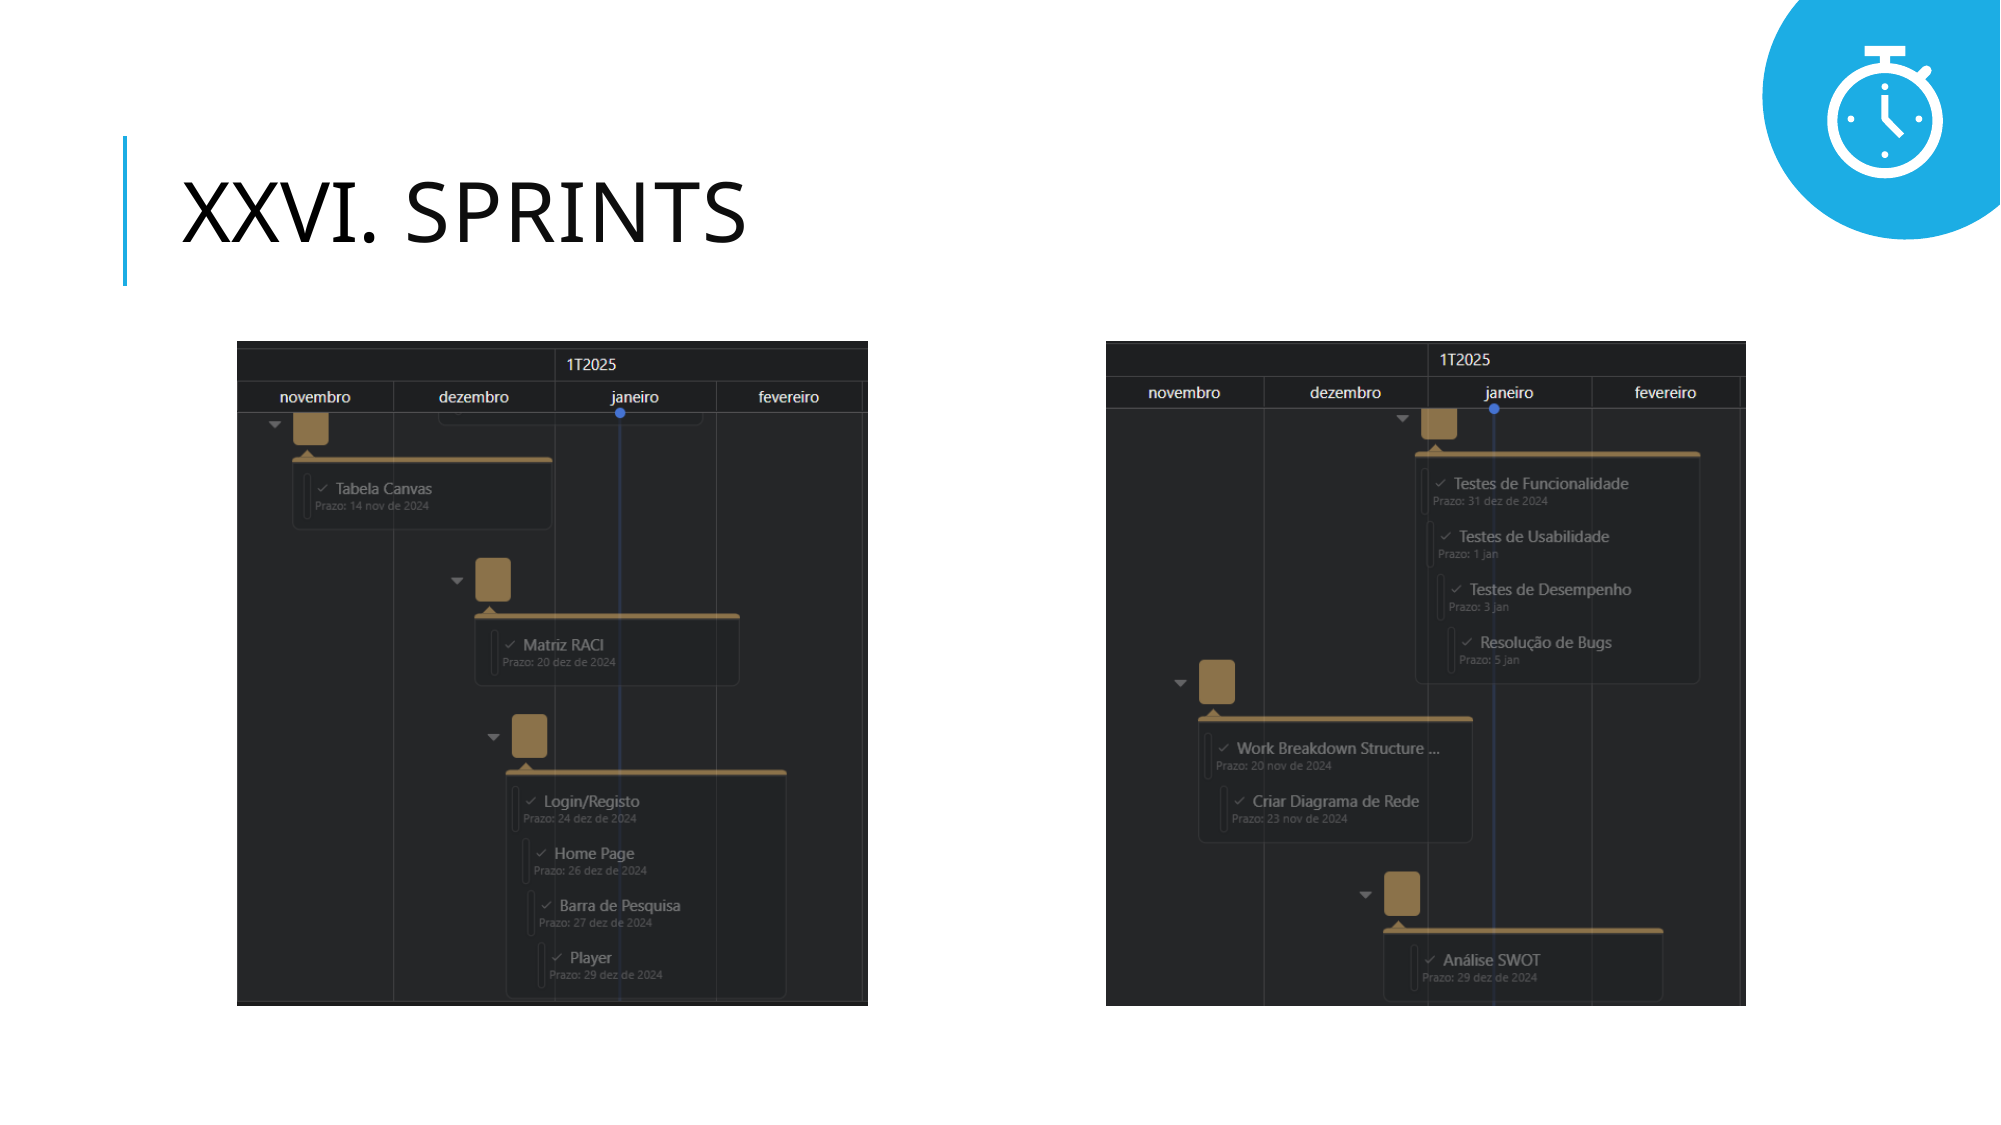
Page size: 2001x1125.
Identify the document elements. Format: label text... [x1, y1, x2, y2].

picture [237, 341, 868, 1006]
text_box [1762, 0, 2000, 240]
picture [1106, 341, 1746, 1006]
title Sprints [168, 96, 1763, 343]
